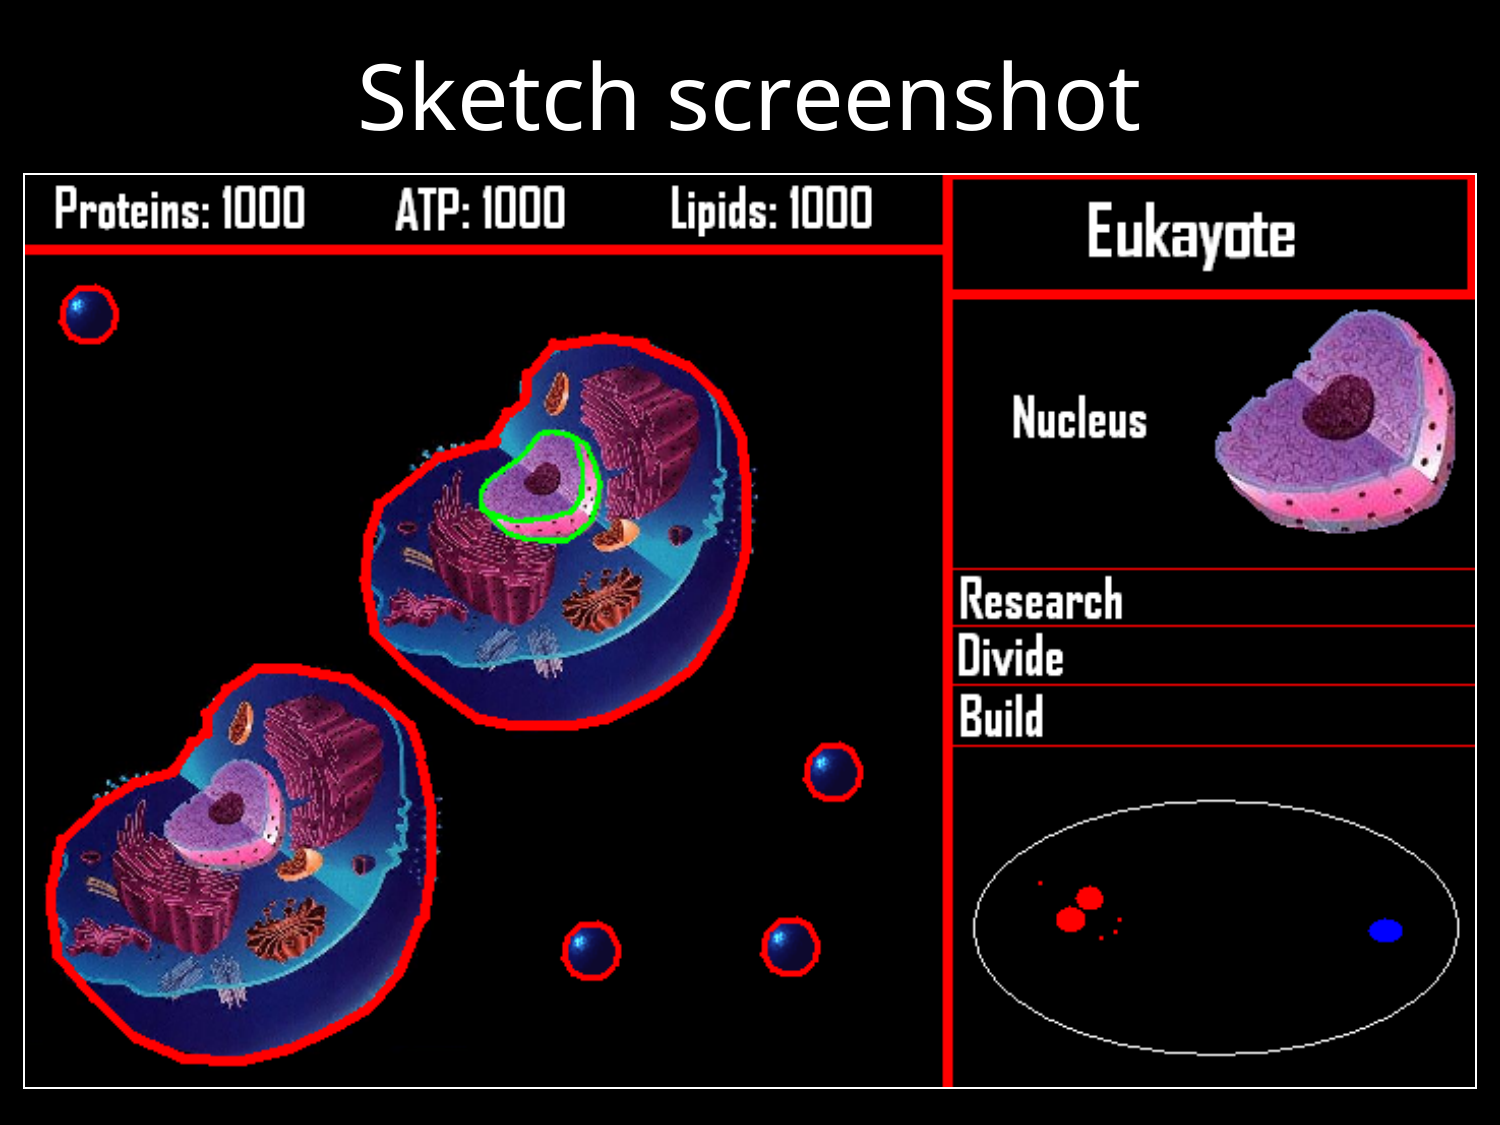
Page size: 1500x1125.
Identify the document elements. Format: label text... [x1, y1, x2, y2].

picture [24, 174, 1476, 1087]
title Sketch screenshot [112, 0, 1388, 173]
